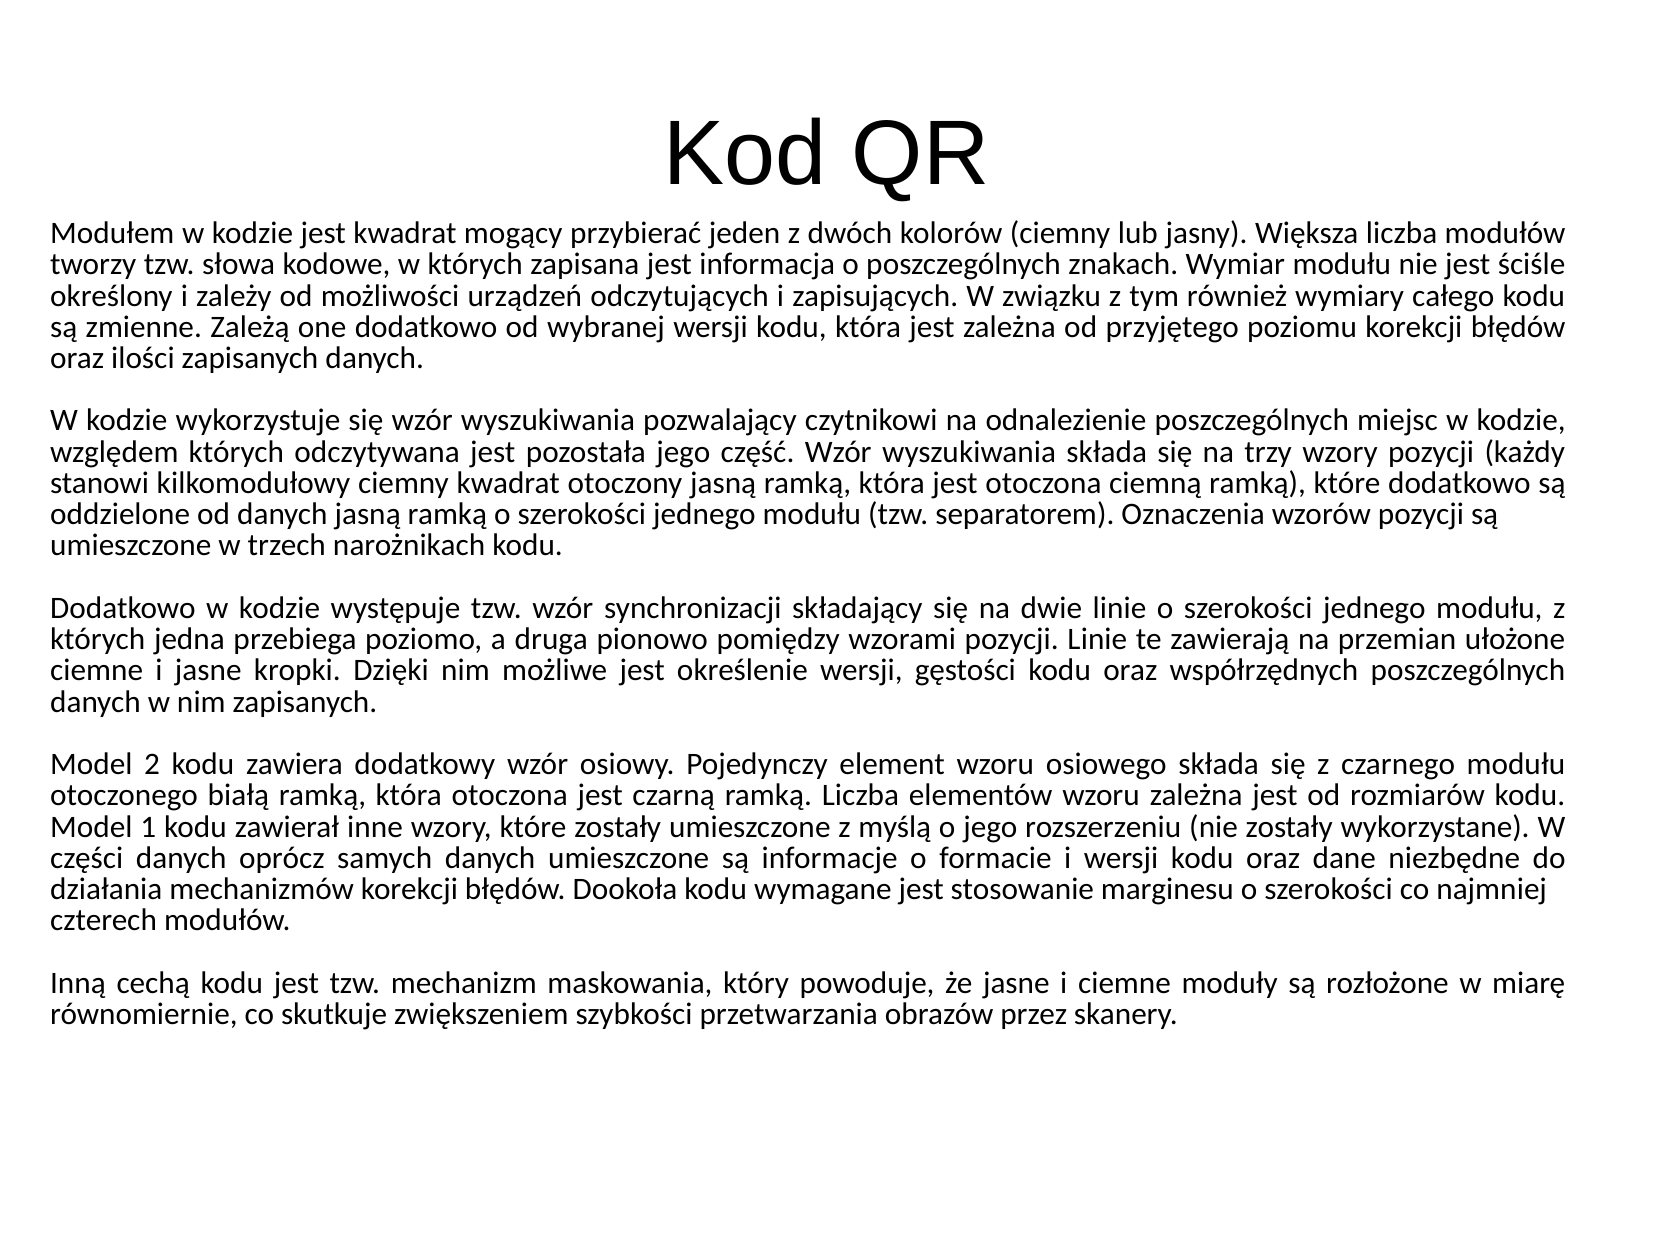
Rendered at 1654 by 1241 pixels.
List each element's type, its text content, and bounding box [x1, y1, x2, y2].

text_box Modułem w kodzie jest kwadrat mogący przybierać jeden z dwóch kolorów (ciemny lub jasny). Większa liczba modułów tworzy tzw. słowa kodowe, w których zapisana jest informacja o poszczególnych znakach. Wymiar modułu nie jest ściśle określony i zależy od możliwości urządzeń odczytujących i zapisujących. W związku z tym również wymiary całego kodu są zmienne. Zależą one dodatkowo od wybranej wersji kodu, która jest zależna od przyjętego poziomu korekcji błędów oraz ilości zapisanych danych. W kodzie wykorzystuje się wzór wyszukiwania pozwalający czytnikowi na odnalezienie poszczególnych miejsc w kodzie, względem których odczytywana jest pozostała jego część. Wzór wyszukiwania składa się na trzy wzory pozycji (każdy stanowi kilkomodułowy ciemny kwadrat otoczony jasną ramką, która jest otoczona ciemną ramką), które dodatkowo są oddzielone od danych jasną ramką o szerokości jednego modułu (tzw. separatorem). Oznaczenia wzorów pozycji są umieszczone w trzech narożnikach kodu. Dodatkowo w kodzie występuje tzw. wzór synchronizacji składający się na dwie linie o szerokości jednego modułu, z których jedna przebiega poziomo, a druga pionowo pomiędzy wzorami pozycji. Linie te zawierają na przemian ułożone ciemne i jasne kropki. Dzięki nim możliwe jest określenie wersji, gęstości kodu oraz współrzędnych poszczególnych danych w nim zapisanych. Model 2 kodu zawiera dodatkowy wzór osiowy. Pojedynczy element wzoru osiowego składa się z czarnego modułu otoczonego białą ramką, która otoczona jest czarną ramką. Liczba elementów wzoru zależna jest od rozmiarów kodu. Model 1 kodu zawierał inne wzory, które zostały umieszczone z myślą o jego rozszerzeniu (nie zostały wykorzystane). W części danych oprócz samych danych umieszczone są informacje o formacie i wersji kodu oraz dane niezbędne do działania mechanizmów korekcji błędów. Dookoła kodu wymagane jest stosowanie marginesu o szerokości co najmniej czterech modułów. Inną cechą kodu jest tzw. mechanizm maskowania, który powoduje, że jasne i ciemne moduły są rozłożone w miarę równomiernie, co skutkuje zwiększeniem szybkości przetwarzania obrazów przez skanery. [35, 212, 1583, 1223]
title Kod QR [82, 49, 1571, 212]
